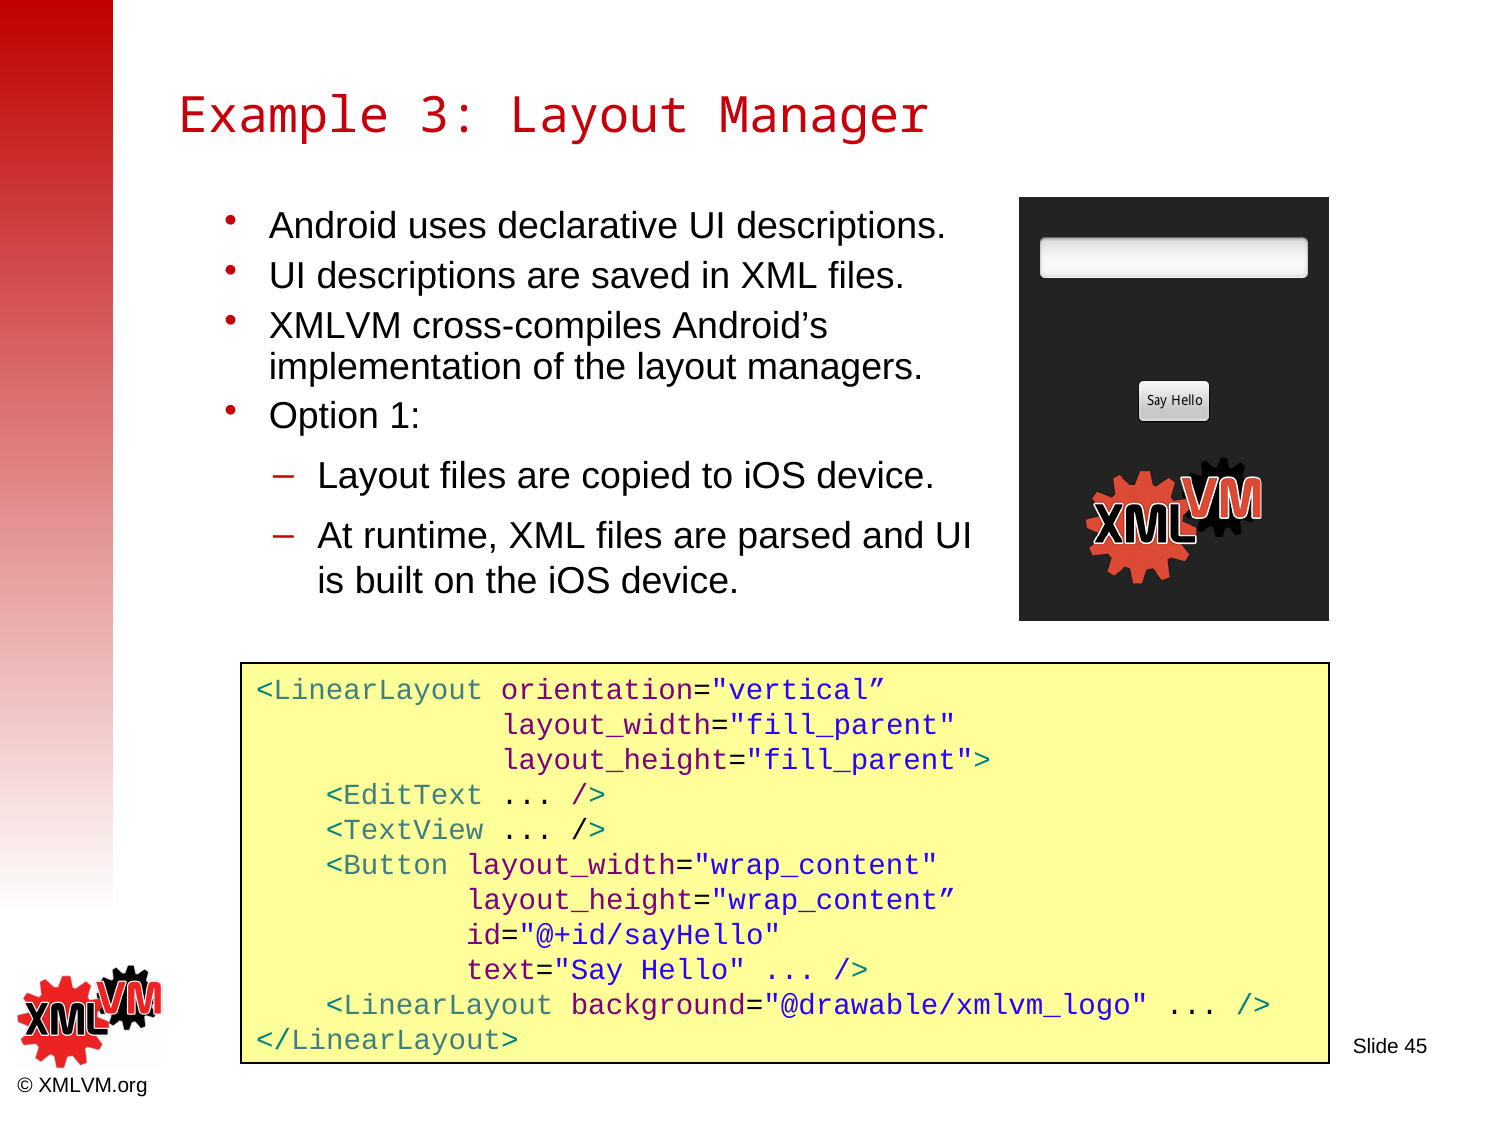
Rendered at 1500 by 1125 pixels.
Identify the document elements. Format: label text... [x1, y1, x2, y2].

picture [16, 964, 164, 1069]
picture [1019, 197, 1329, 621]
text_box <LinearLayout orientation="vertical” layout_width="fill_parent" layout_height="fill_parent"> <EditText ... /> <TextView ... /> <Button layout_width="wrap_content" layout_height="wrap_content” id="@+id/sayHello" text="Say Hello" ... /> <LinearLayout background="@drawable/xmlvm_logo" ... /> </LinearLayout> [241, 662, 1329, 1063]
title Example 3: Layout Manager [164, 53, 1442, 179]
list Android uses declarative UI descriptions. UI descriptions are saved in XML files. XMLVM cross-compiles Android’s implementation of the layout managers. Option 1: Layout files are copied to iOS device. At runtime, XML files are parsed and UI is built on the iOS device. [224, 206, 975, 653]
